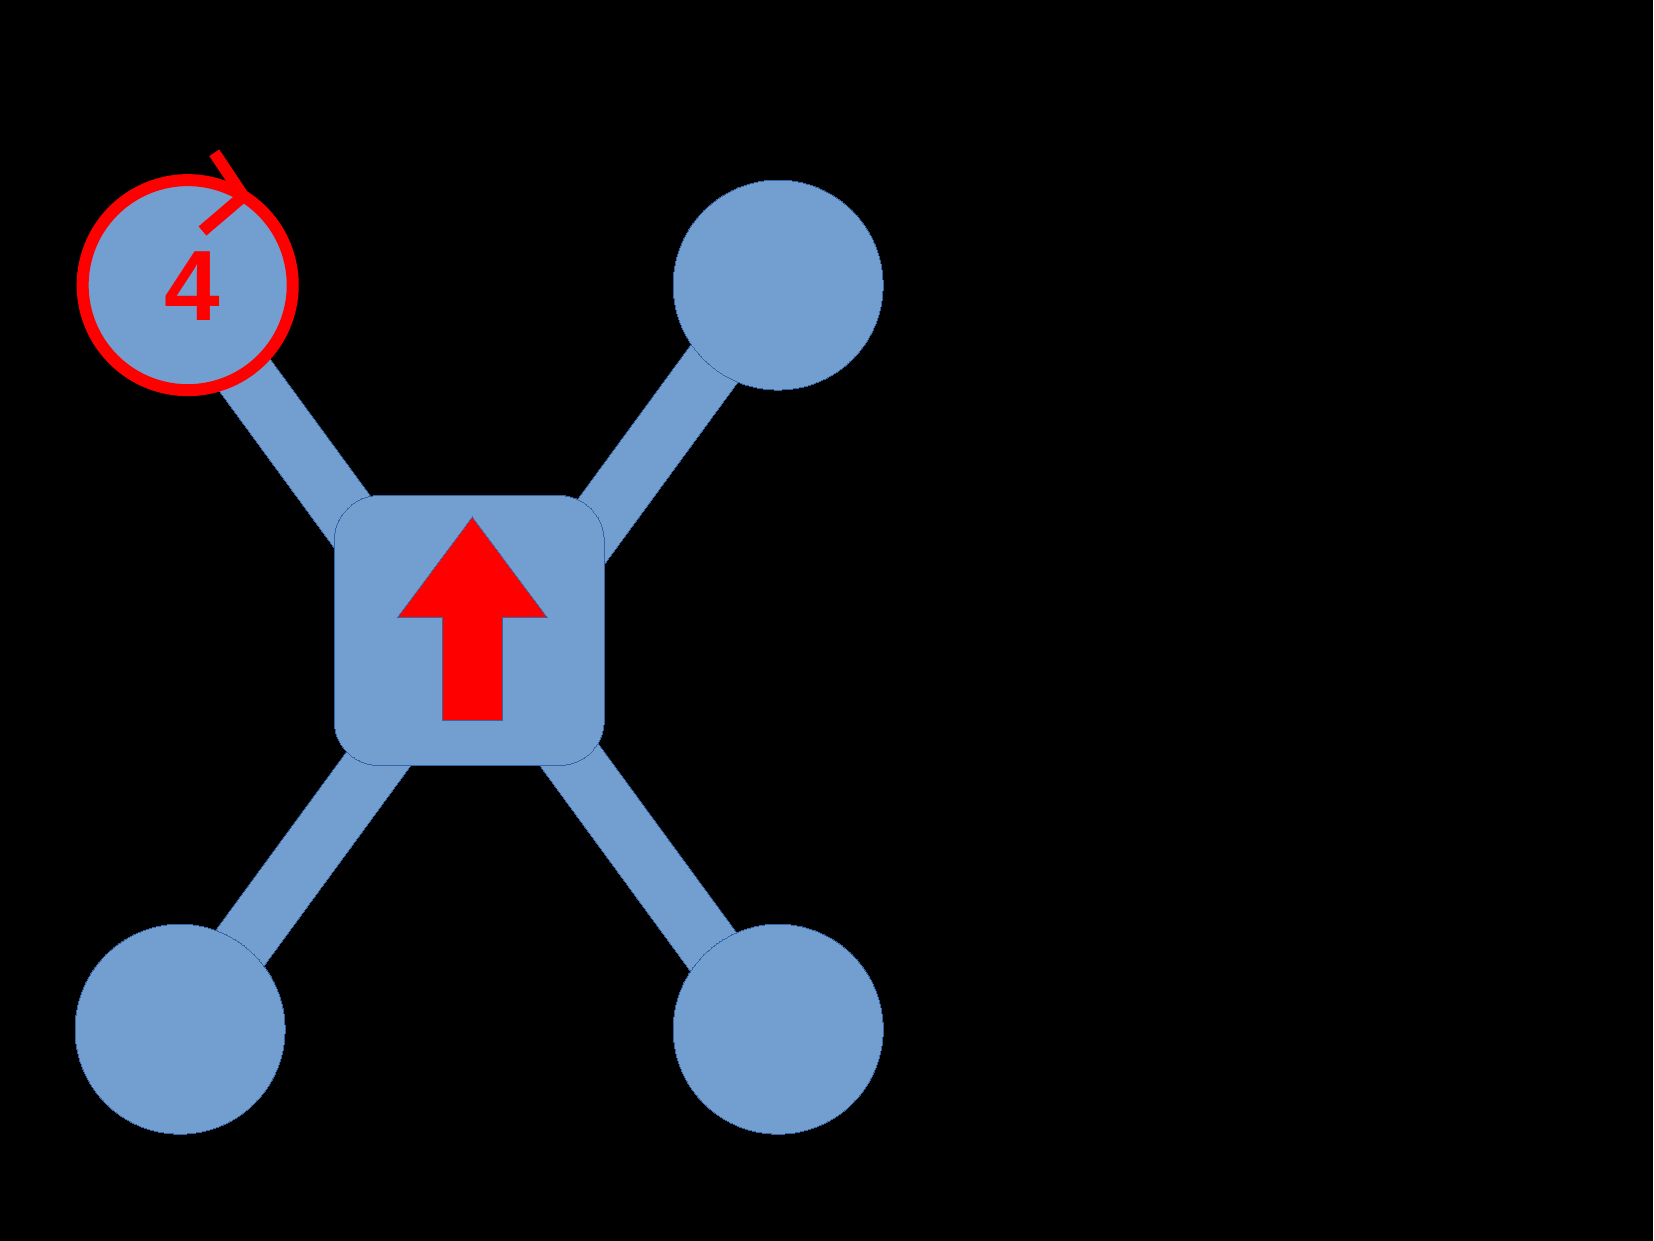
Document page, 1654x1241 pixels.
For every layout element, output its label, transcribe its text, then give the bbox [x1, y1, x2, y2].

text_box [75, 180, 884, 1135]
text_box 4 [150, 222, 236, 350]
